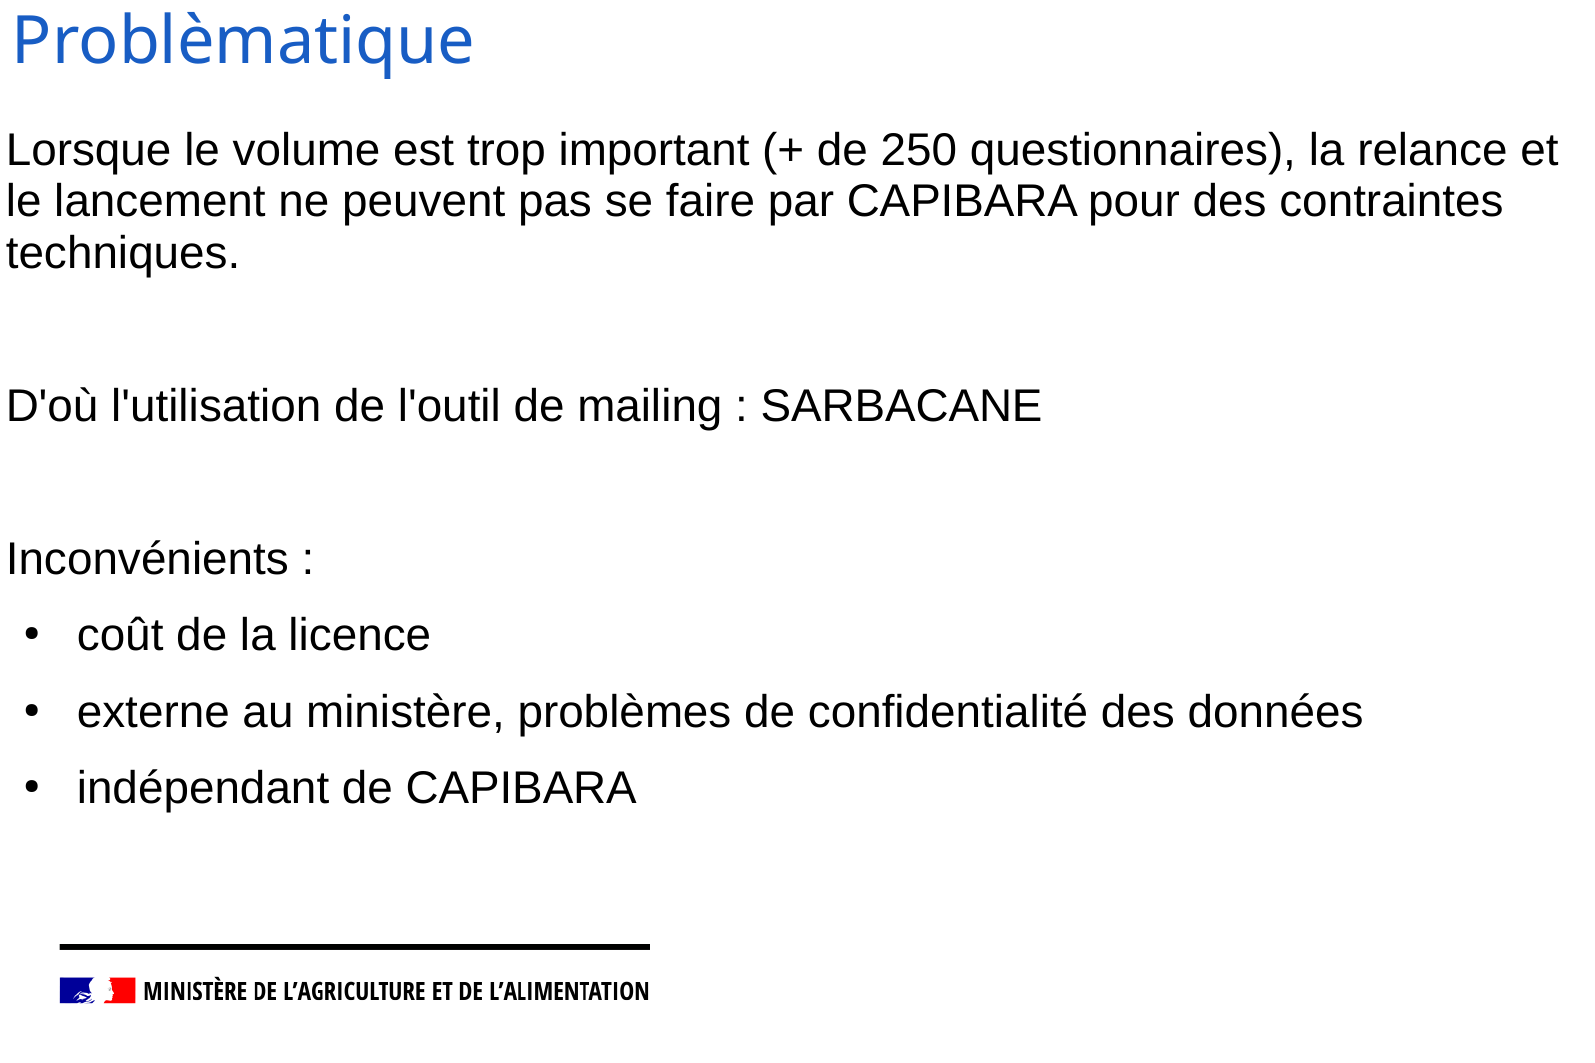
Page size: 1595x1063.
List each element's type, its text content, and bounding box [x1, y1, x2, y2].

title Problèmatique [11, 7, 1489, 83]
list Lorsque le volume est trop important (+ de 250 questionnaires), la relance et le lancement ne peuvent pas se faire par CAPIBARA pour des contraintes techniques. D'où l'utilisation de l'outil de mailing : SARBACANE Inconvénients : coût de la licence externe au ministère, problèmes de confidentialité des données indépendant de CAPIBARA [5, 124, 1571, 863]
picture [59, 944, 650, 1004]
